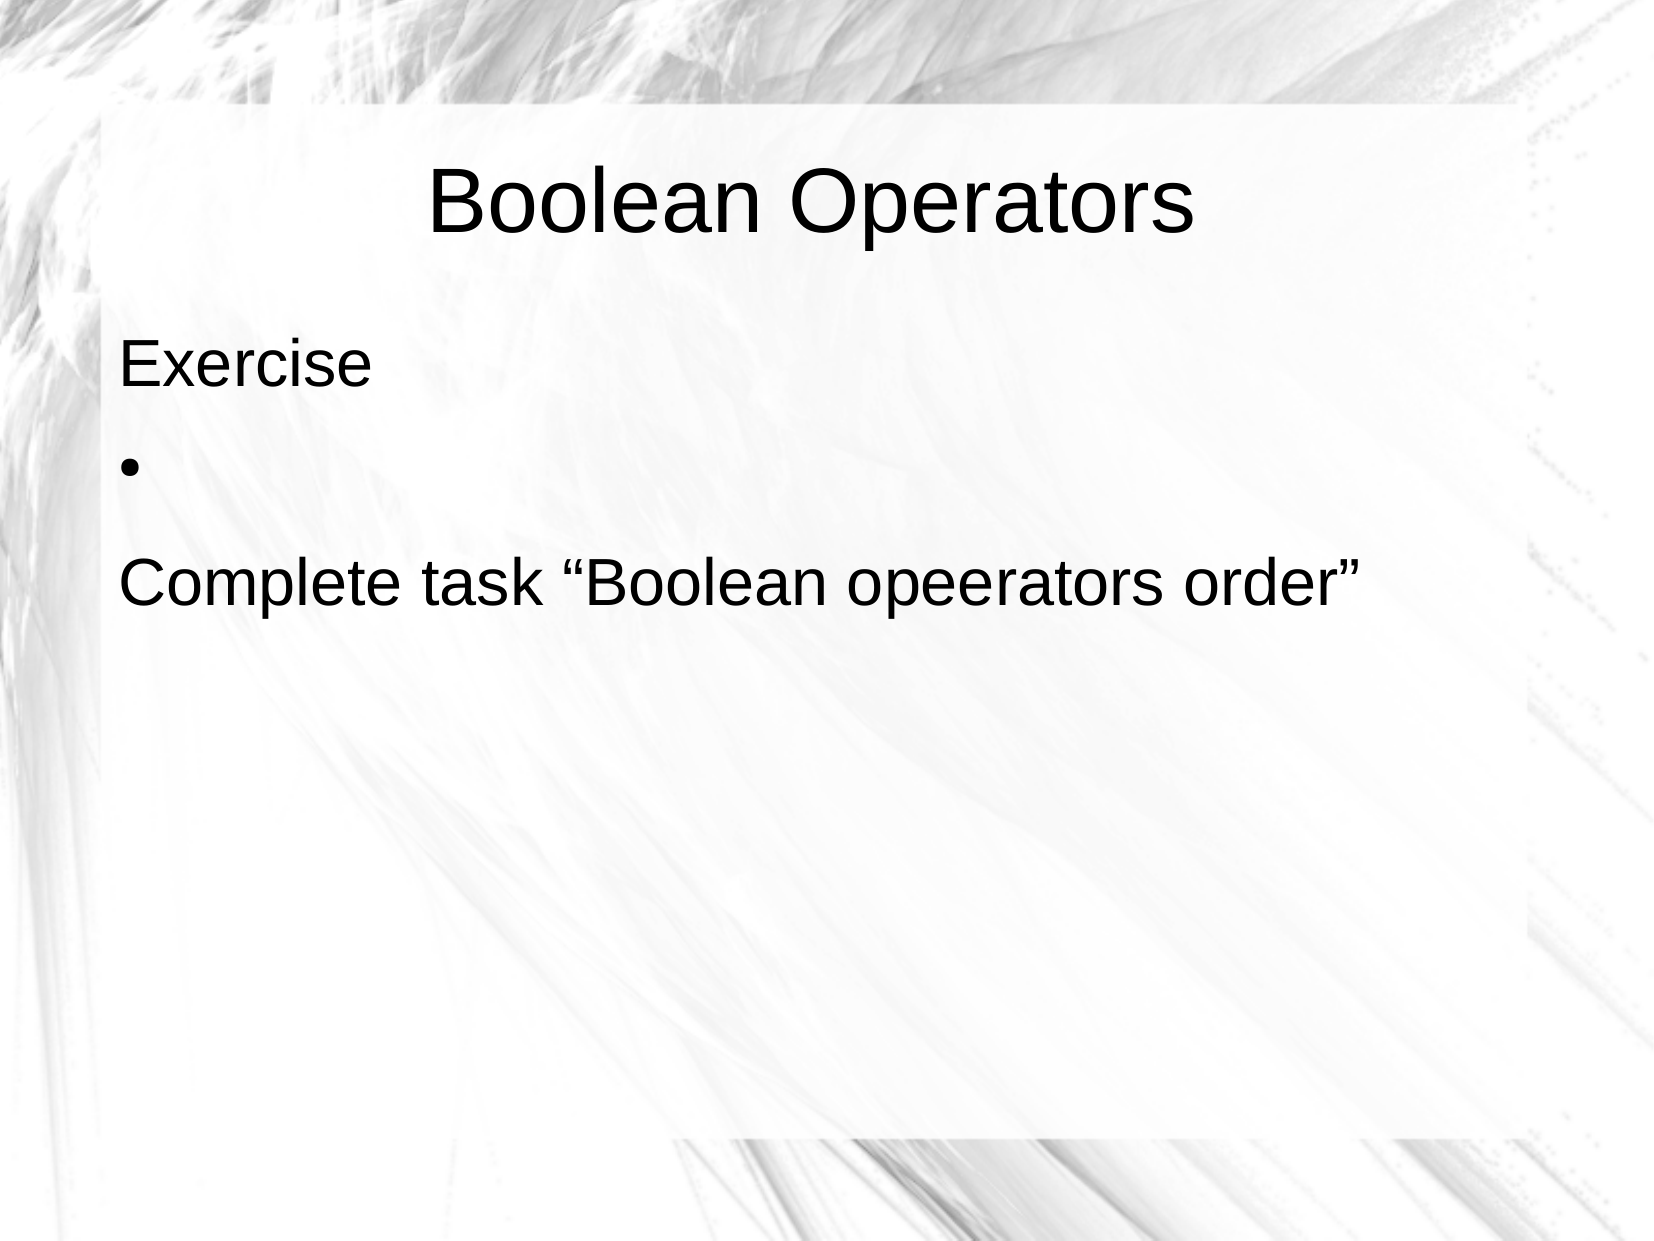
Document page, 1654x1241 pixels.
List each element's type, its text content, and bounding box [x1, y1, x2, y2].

list Exercise Complete task “Boolean opeerators order” [118, 319, 1571, 945]
title Boolean Operators [118, 112, 1506, 281]
